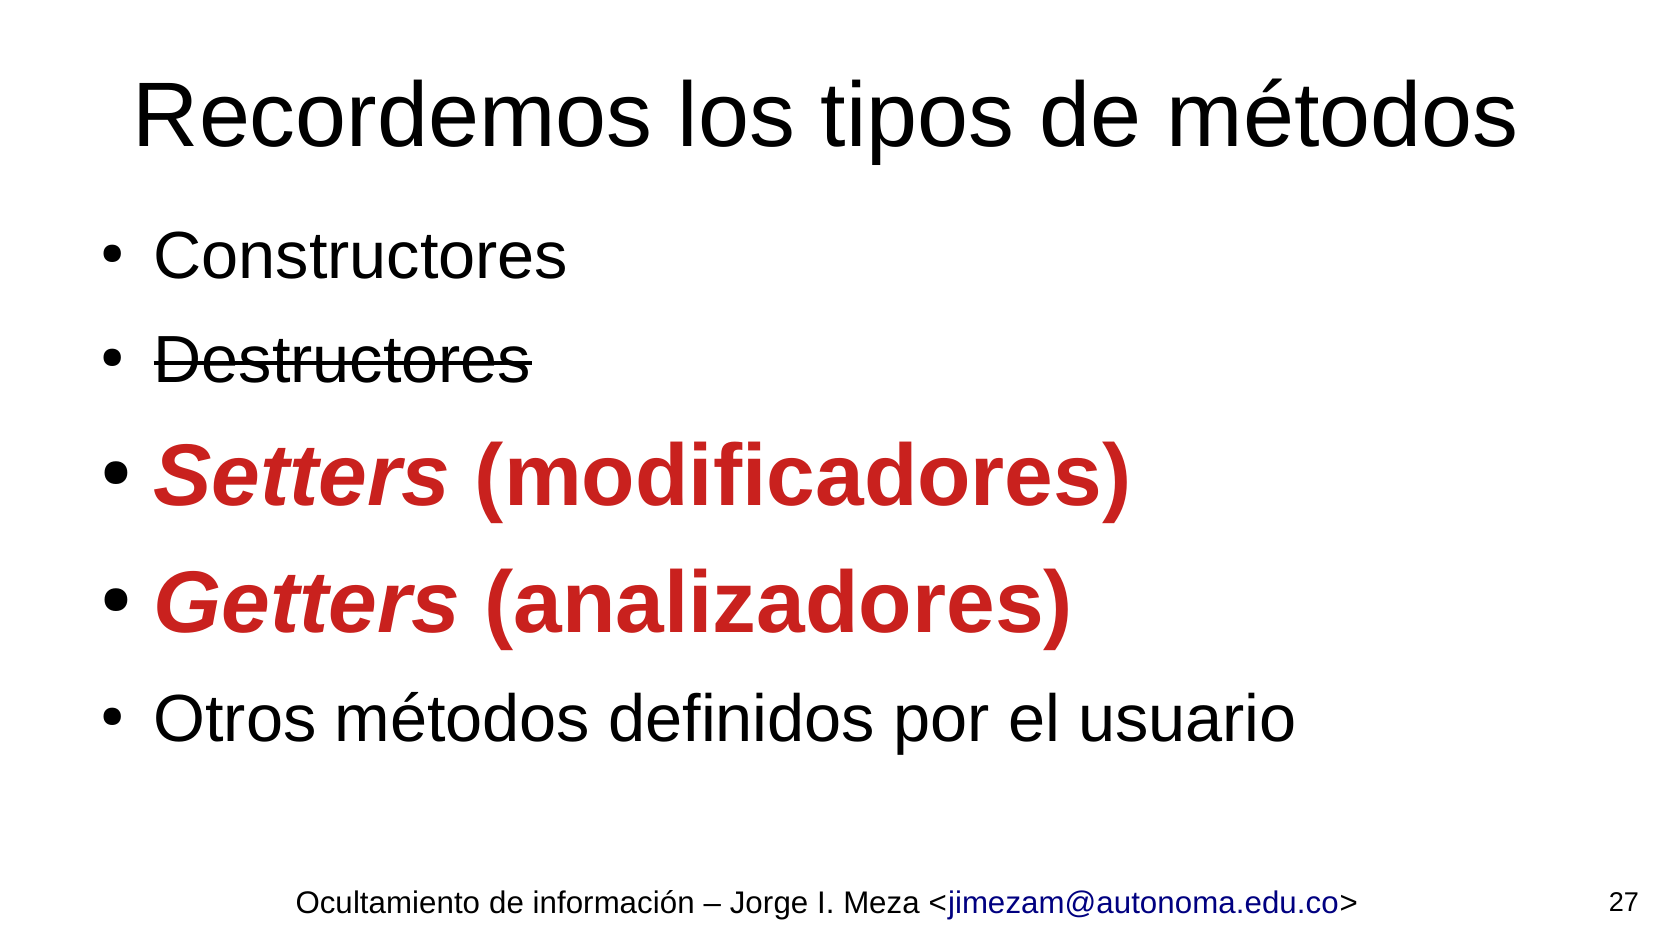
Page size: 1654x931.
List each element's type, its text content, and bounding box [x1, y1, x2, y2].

list Constructores Destructores Setters (modificadores) Getters (analizadores) Otros métodos definidos por el usuario [82, 217, 1571, 879]
title Recordemos los tipos de métodos [82, 37, 1571, 193]
